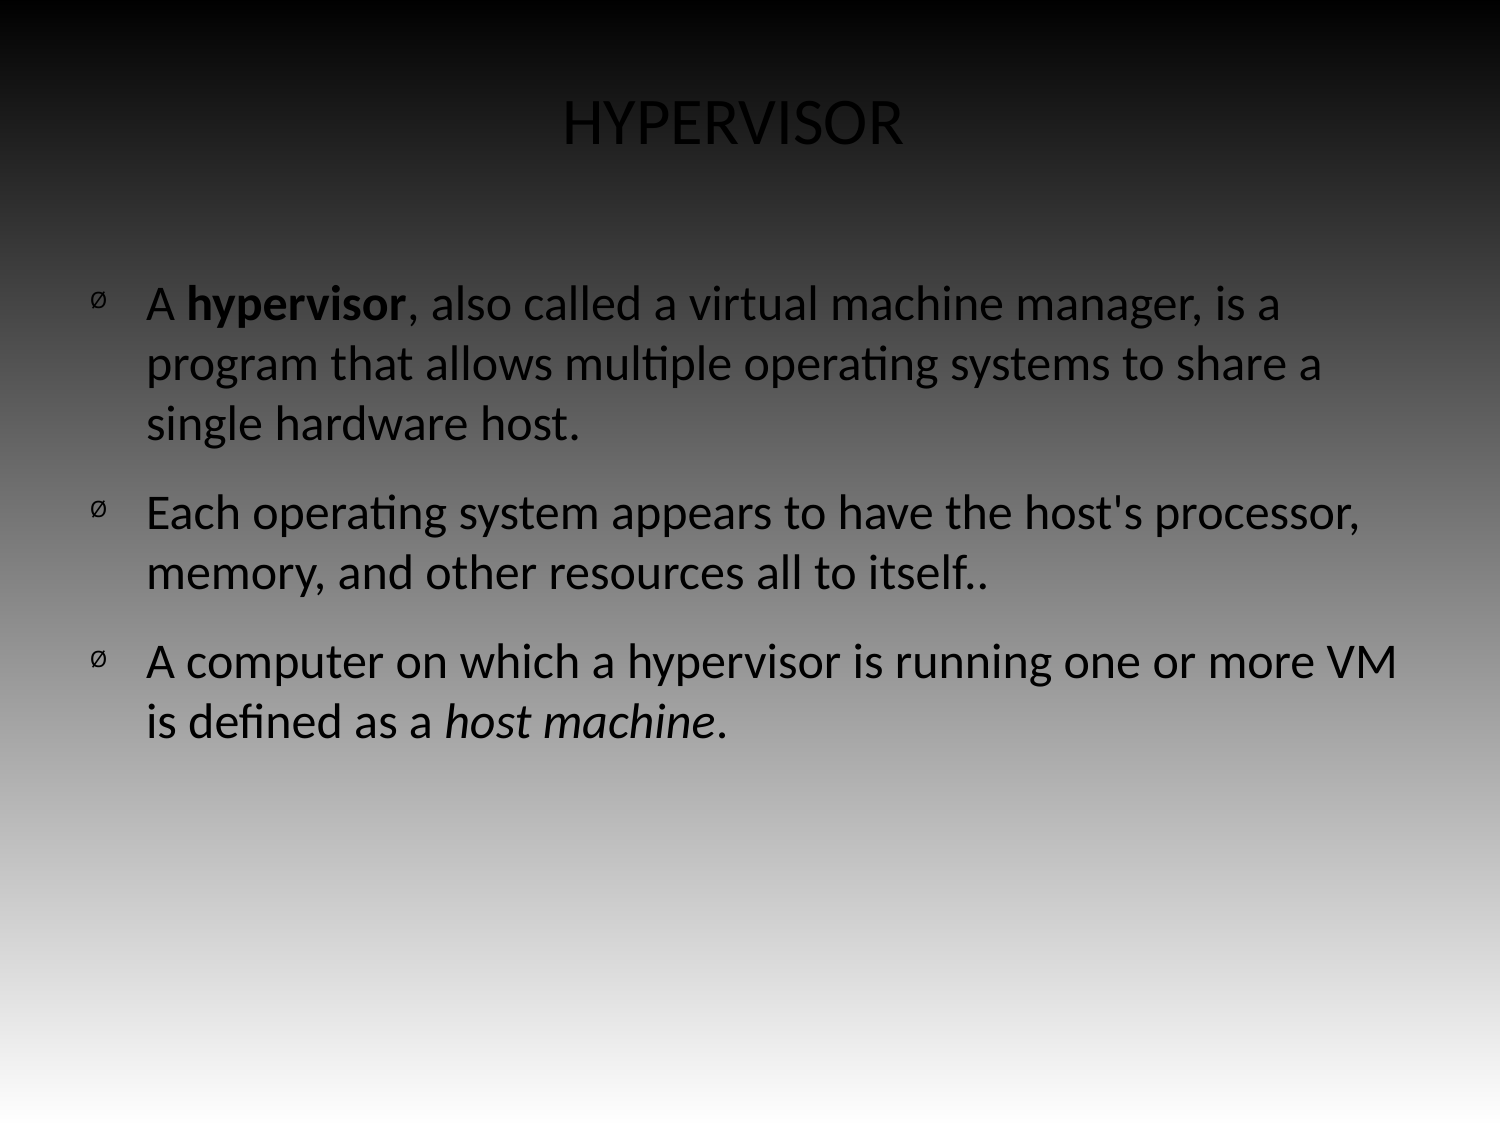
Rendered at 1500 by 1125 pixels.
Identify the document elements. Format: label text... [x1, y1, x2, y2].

title HYPERVISOR [75, 45, 1425, 233]
list A hypervisor, also called a virtual machine manager, is a program that allows multiple operating systems to share a single hardware host. Each operating system appears to have the host's processor, memory, and other resources all to itself.. A computer on which a hypervisor is running one or more VM is defined as a host machine. [75, 262, 1425, 1005]
